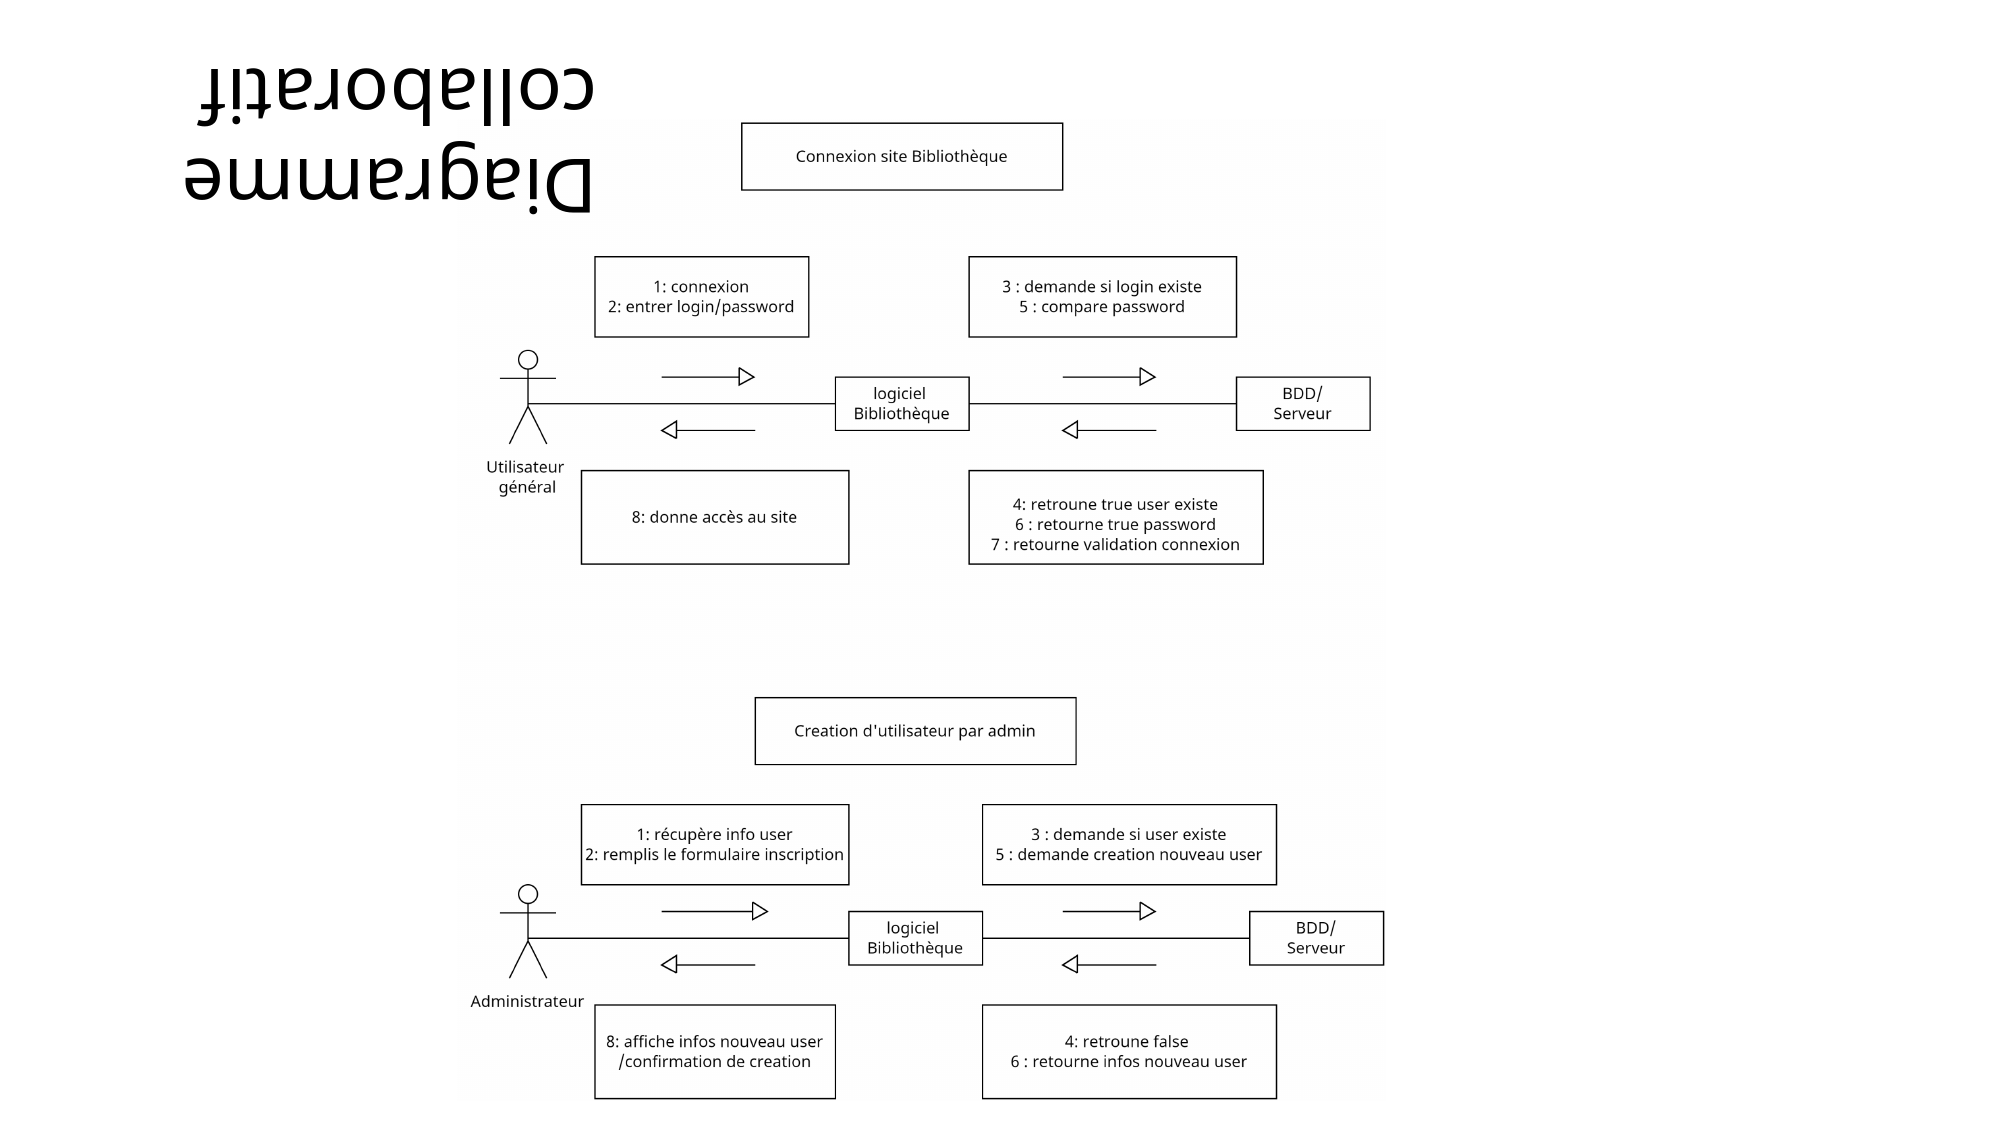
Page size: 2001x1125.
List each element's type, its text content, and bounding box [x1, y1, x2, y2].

picture [457, 119, 1386, 1101]
text_box Diagramme collaboratif [99, 44, 613, 242]
